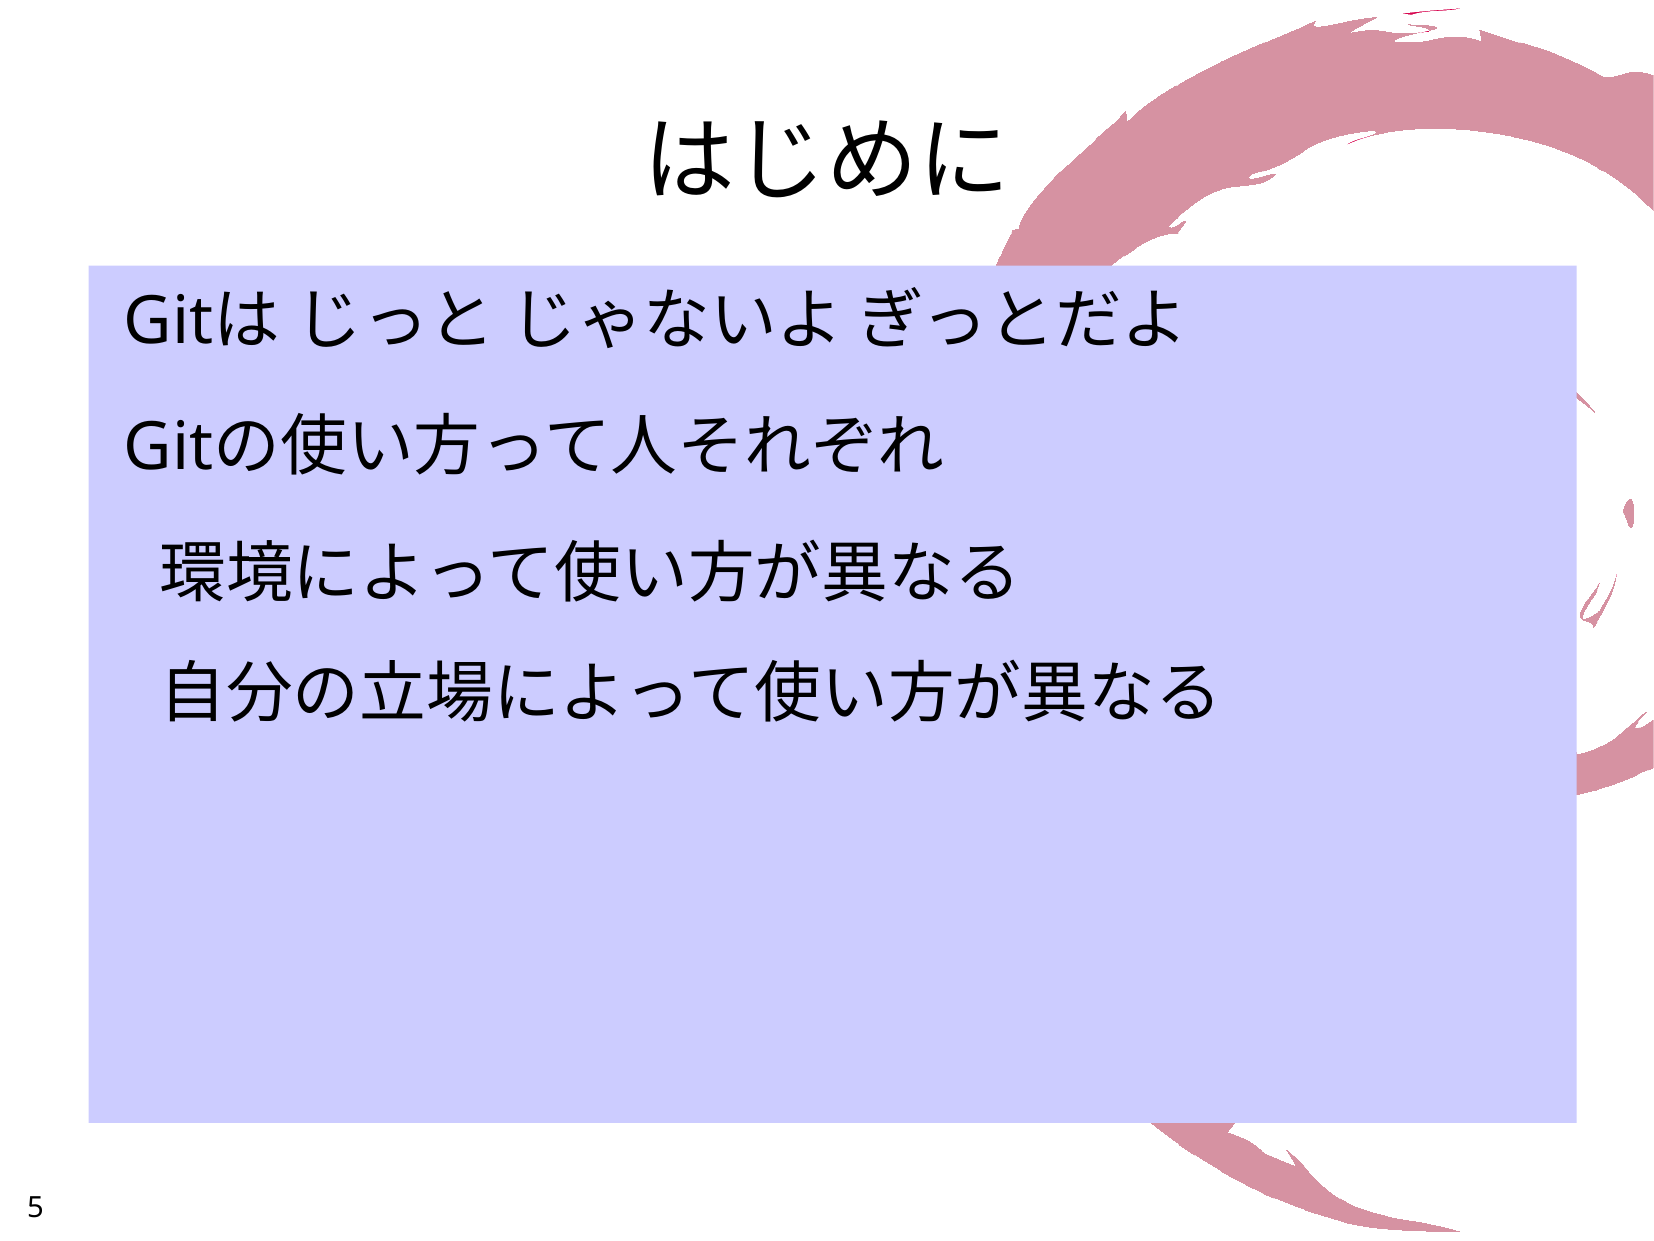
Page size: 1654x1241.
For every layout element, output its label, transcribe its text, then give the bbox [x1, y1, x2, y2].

title はじめに [82, 49, 1571, 257]
picture [886, 0, 1654, 1241]
text_box [177, 236, 1388, 334]
list Gitは じっと じゃないよ ぎっとだよ Gitの使い方って人それぞれ 環境によって使い方が異なる 自分の立場によって使い方が異なる [88, 265, 1577, 1105]
